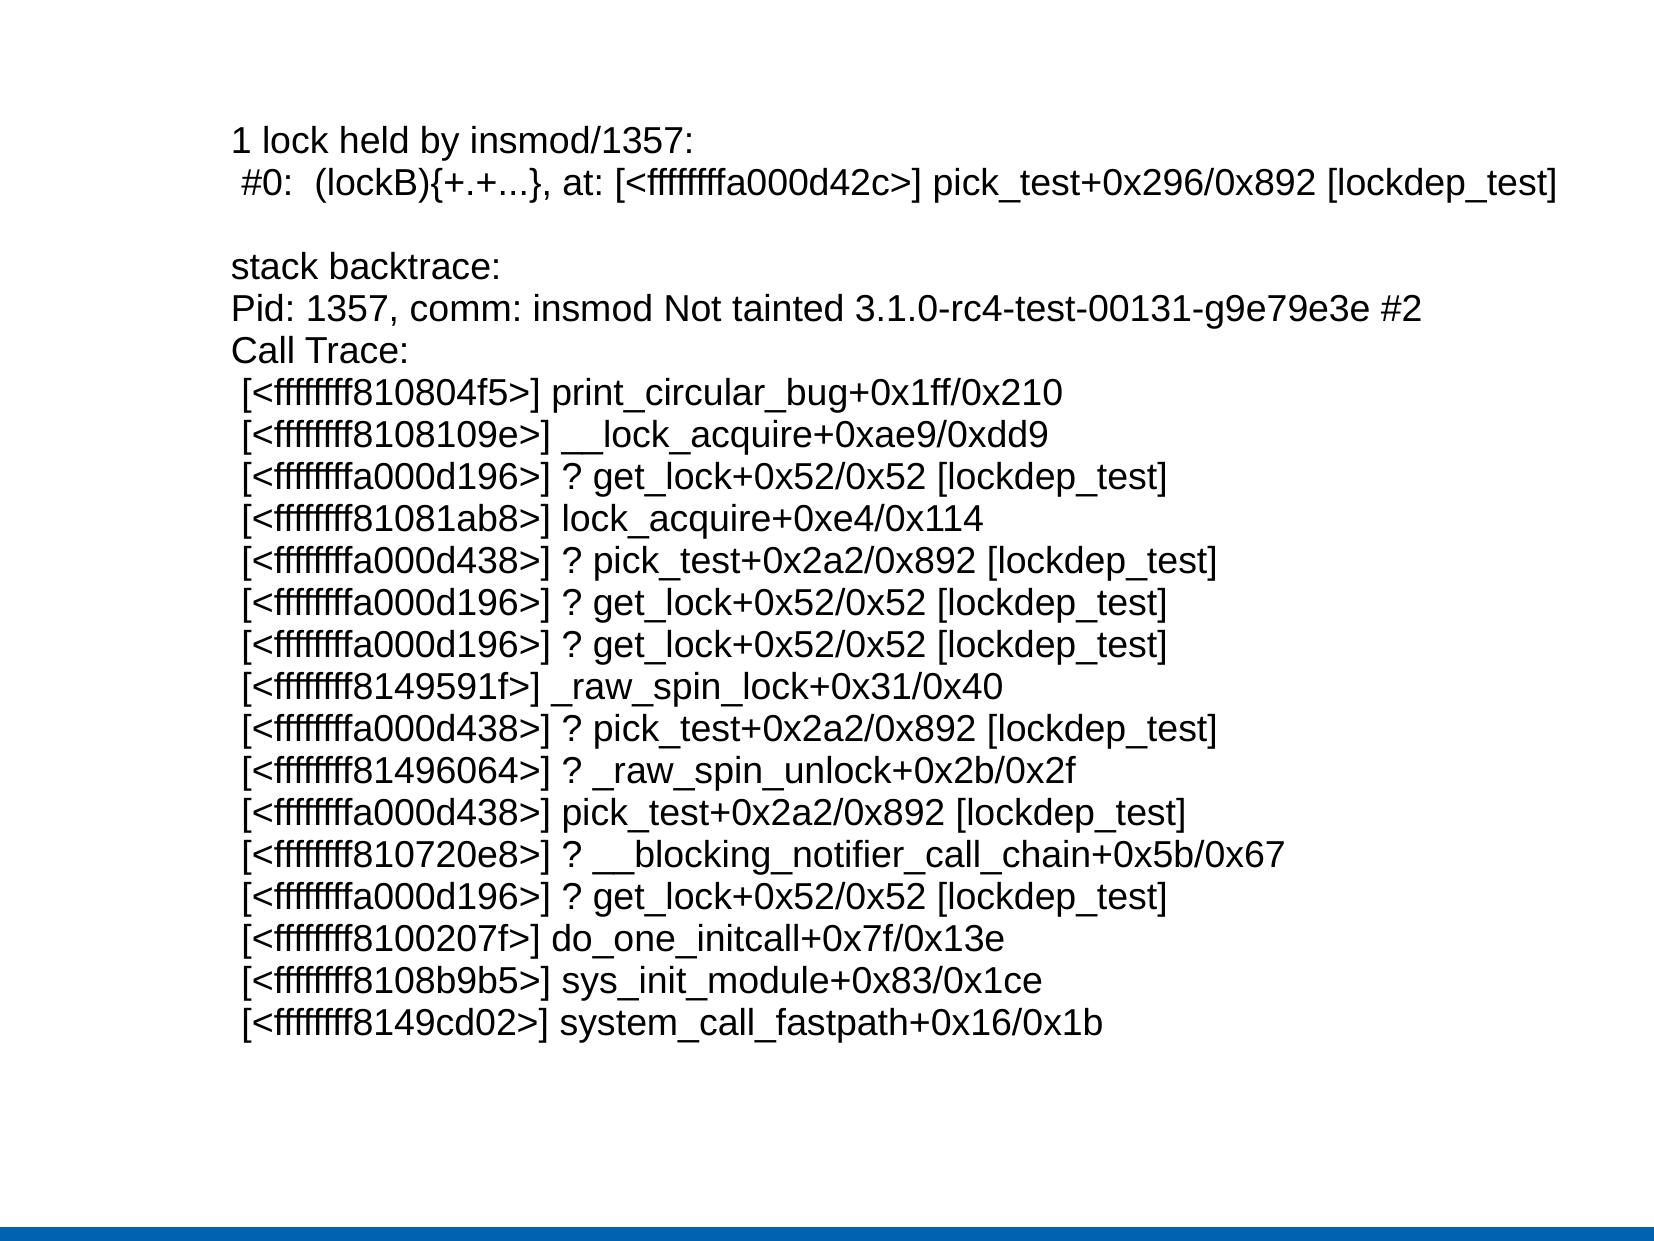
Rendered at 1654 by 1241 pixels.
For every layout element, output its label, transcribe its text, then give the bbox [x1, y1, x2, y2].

text_box 1 lock held by insmod/1357: #0: (lockB){+.+...}, at: [<ffffffffa000d42c>] pick_test+0x296/0x892 [lockdep_test] stack backtrace: Pid: 1357, comm: insmod Not tainted 3.1.0-rc4-test-00131-g9e79e3e #2 Call Trace: [<ffffffff810804f5>] print_circular_bug+0x1ff/0x210 [<ffffffff8108109e>] __lock_acquire+0xae9/0xdd9 [<ffffffffa000d196>] ? get_lock+0x52/0x52 [lockdep_test] [<ffffffff81081ab8>] lock_acquire+0xe4/0x114 [<ffffffffa000d438>] ? pick_test+0x2a2/0x892 [lockdep_test] [<ffffffffa000d196>] ? get_lock+0x52/0x52 [lockdep_test] [<ffffffffa000d196>] ? get_lock+0x52/0x52 [lockdep_test] [<ffffffff8149591f>] _raw_spin_lock+0x31/0x40 [<ffffffffa000d438>] ? pick_test+0x2a2/0x892 [lockdep_test] [<ffffffff81496064>] ? _raw_spin_unlock+0x2b/0x2f [<ffffffffa000d438>] pick_test+0x2a2/0x892 [lockdep_test] [<ffffffff810720e8>] ? __blocking_notifier_call_chain+0x5b/0x67 [<ffffffffa000d196>] ? get_lock+0x52/0x52 [lockdep_test] [<ffffffff8100207f>] do_one_initcall+0x7f/0x13e [<ffffffff8108b9b5>] sys_init_module+0x83/0x1ce [<ffffffff8149cd02>] system_call_fastpath+0x16/0x1b [216, 112, 1576, 1052]
